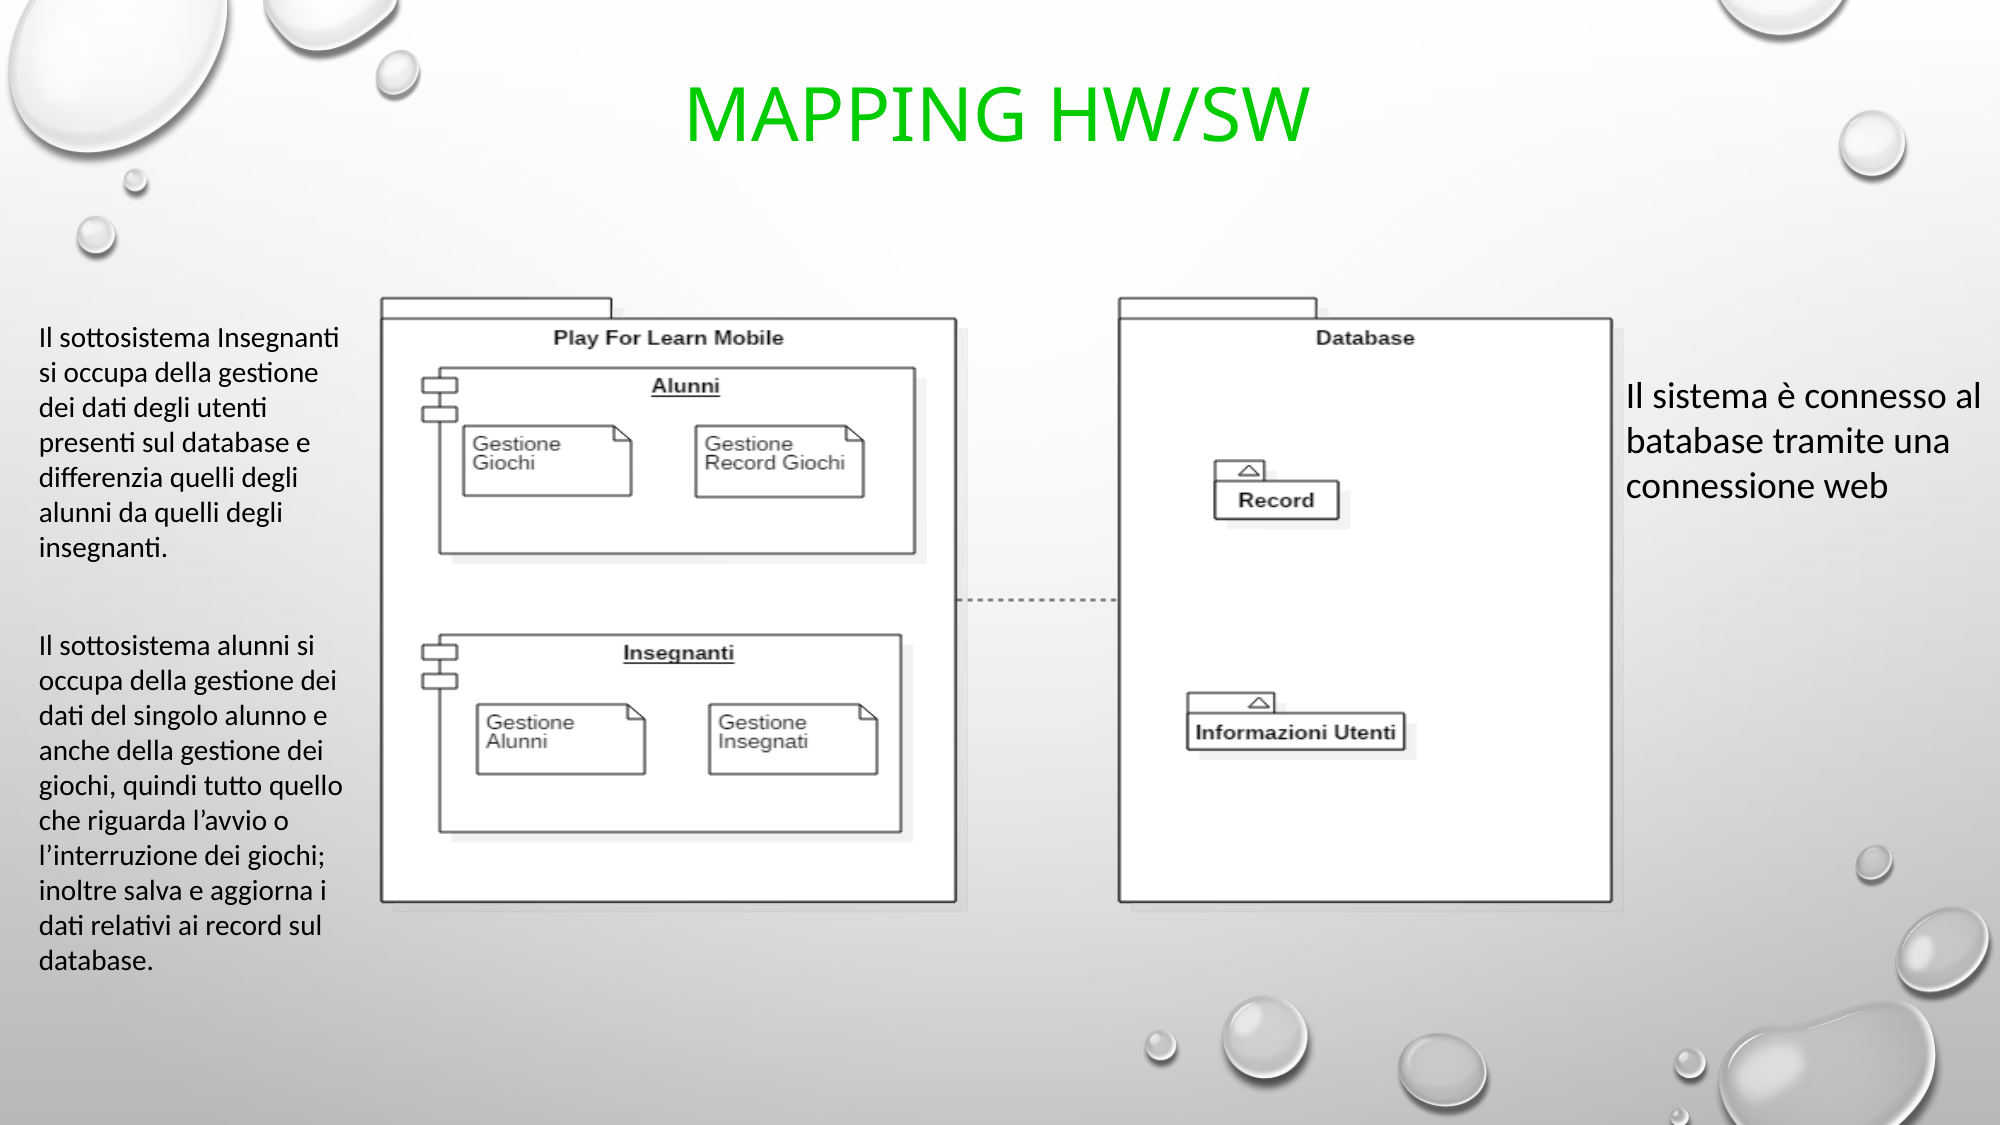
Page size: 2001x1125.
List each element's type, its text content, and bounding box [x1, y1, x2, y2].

text_box Il sottosistema alunni si occupa della gestione dei dati del singolo alunno e anche della gestione dei giochi, quindi tutto quello che riguarda l’avvio o l’interruzione dei giochi; inoltre salva e aggiorna i dati relativi ai record sul database. [23, 618, 387, 988]
picture [365, 284, 1680, 960]
title Mapping Hw/SW [147, 0, 1848, 248]
text_box Il sottosistema Insegnanti si occupa della gestione dei dati degli utenti presenti sul database e differenzia quelli degli alunni da quelli degli insegnanti. [23, 310, 366, 618]
text_box Il sistema è connesso al batabase tramite una connessione web [1610, 363, 2000, 515]
